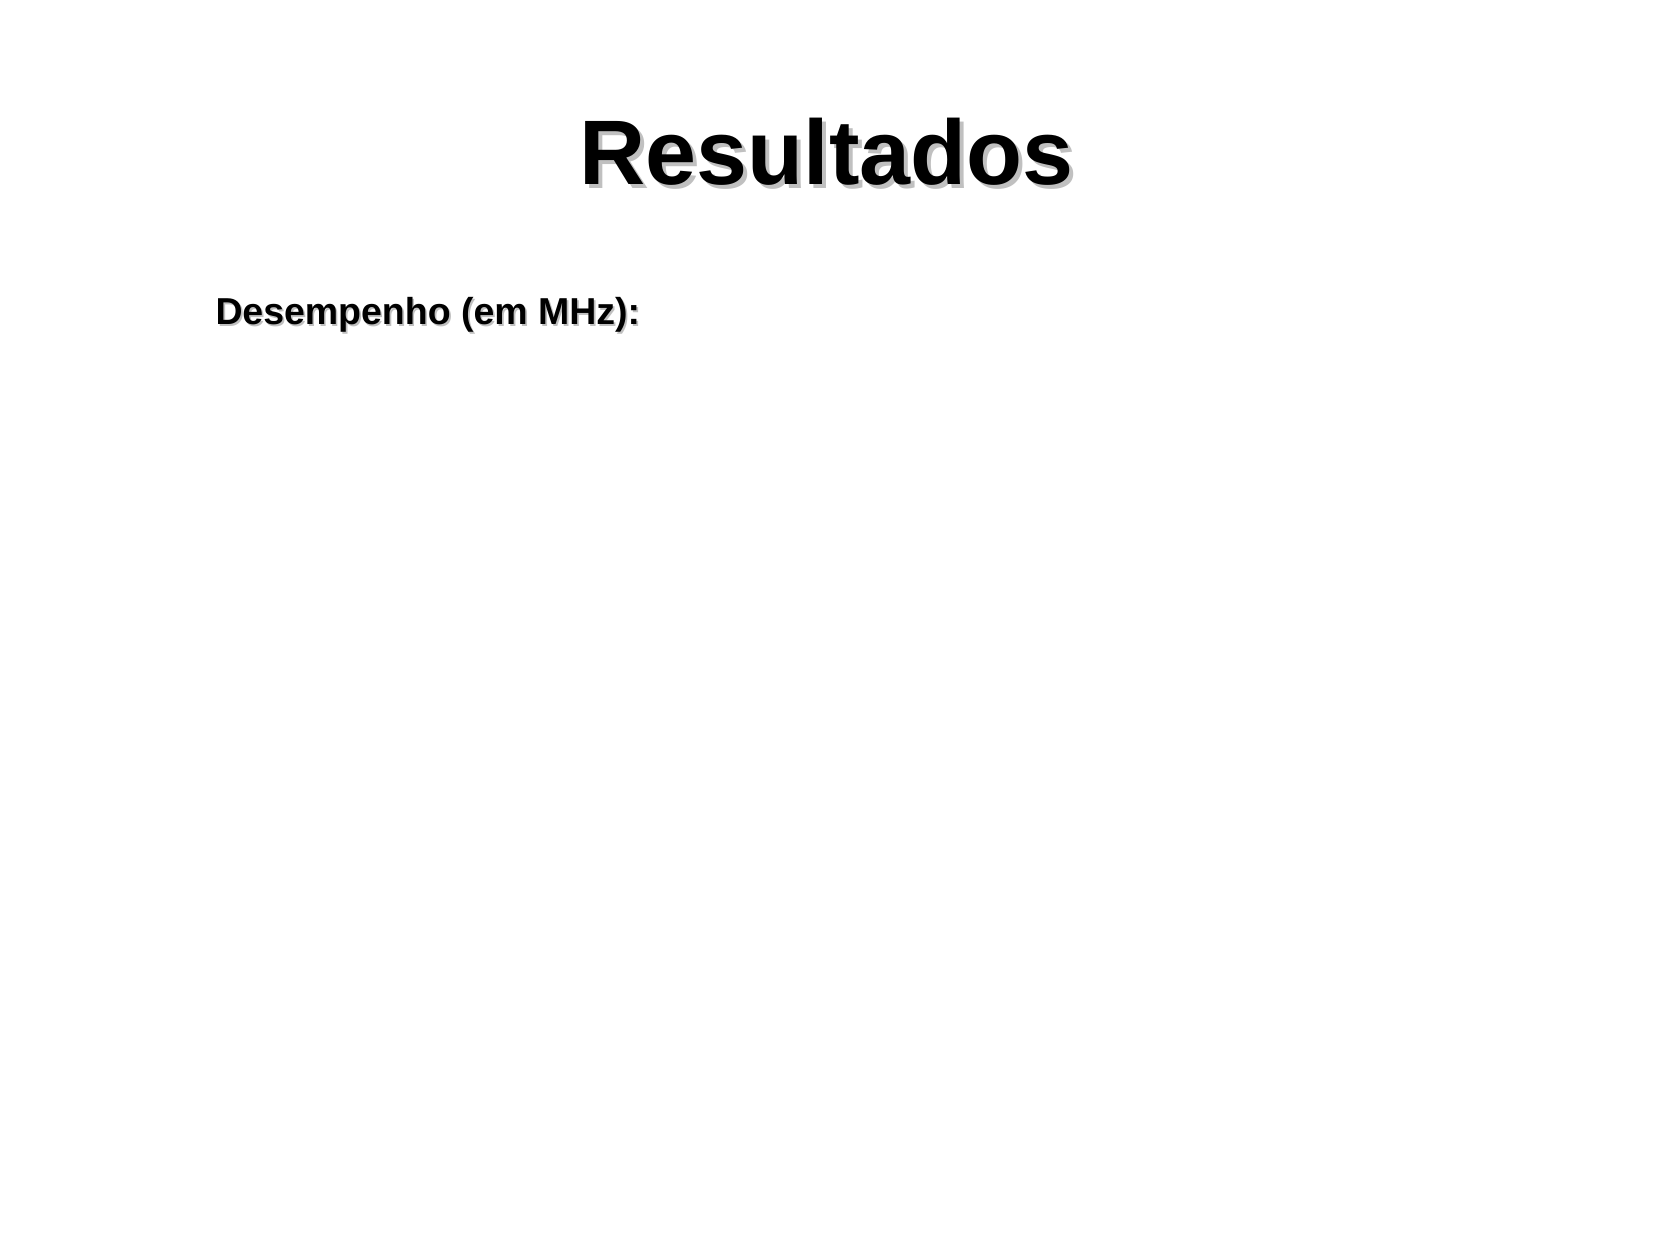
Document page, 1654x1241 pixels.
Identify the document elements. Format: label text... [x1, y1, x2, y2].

text_box Desempenho (em MHz): [200, 283, 656, 341]
title Resultados [82, 49, 1571, 257]
